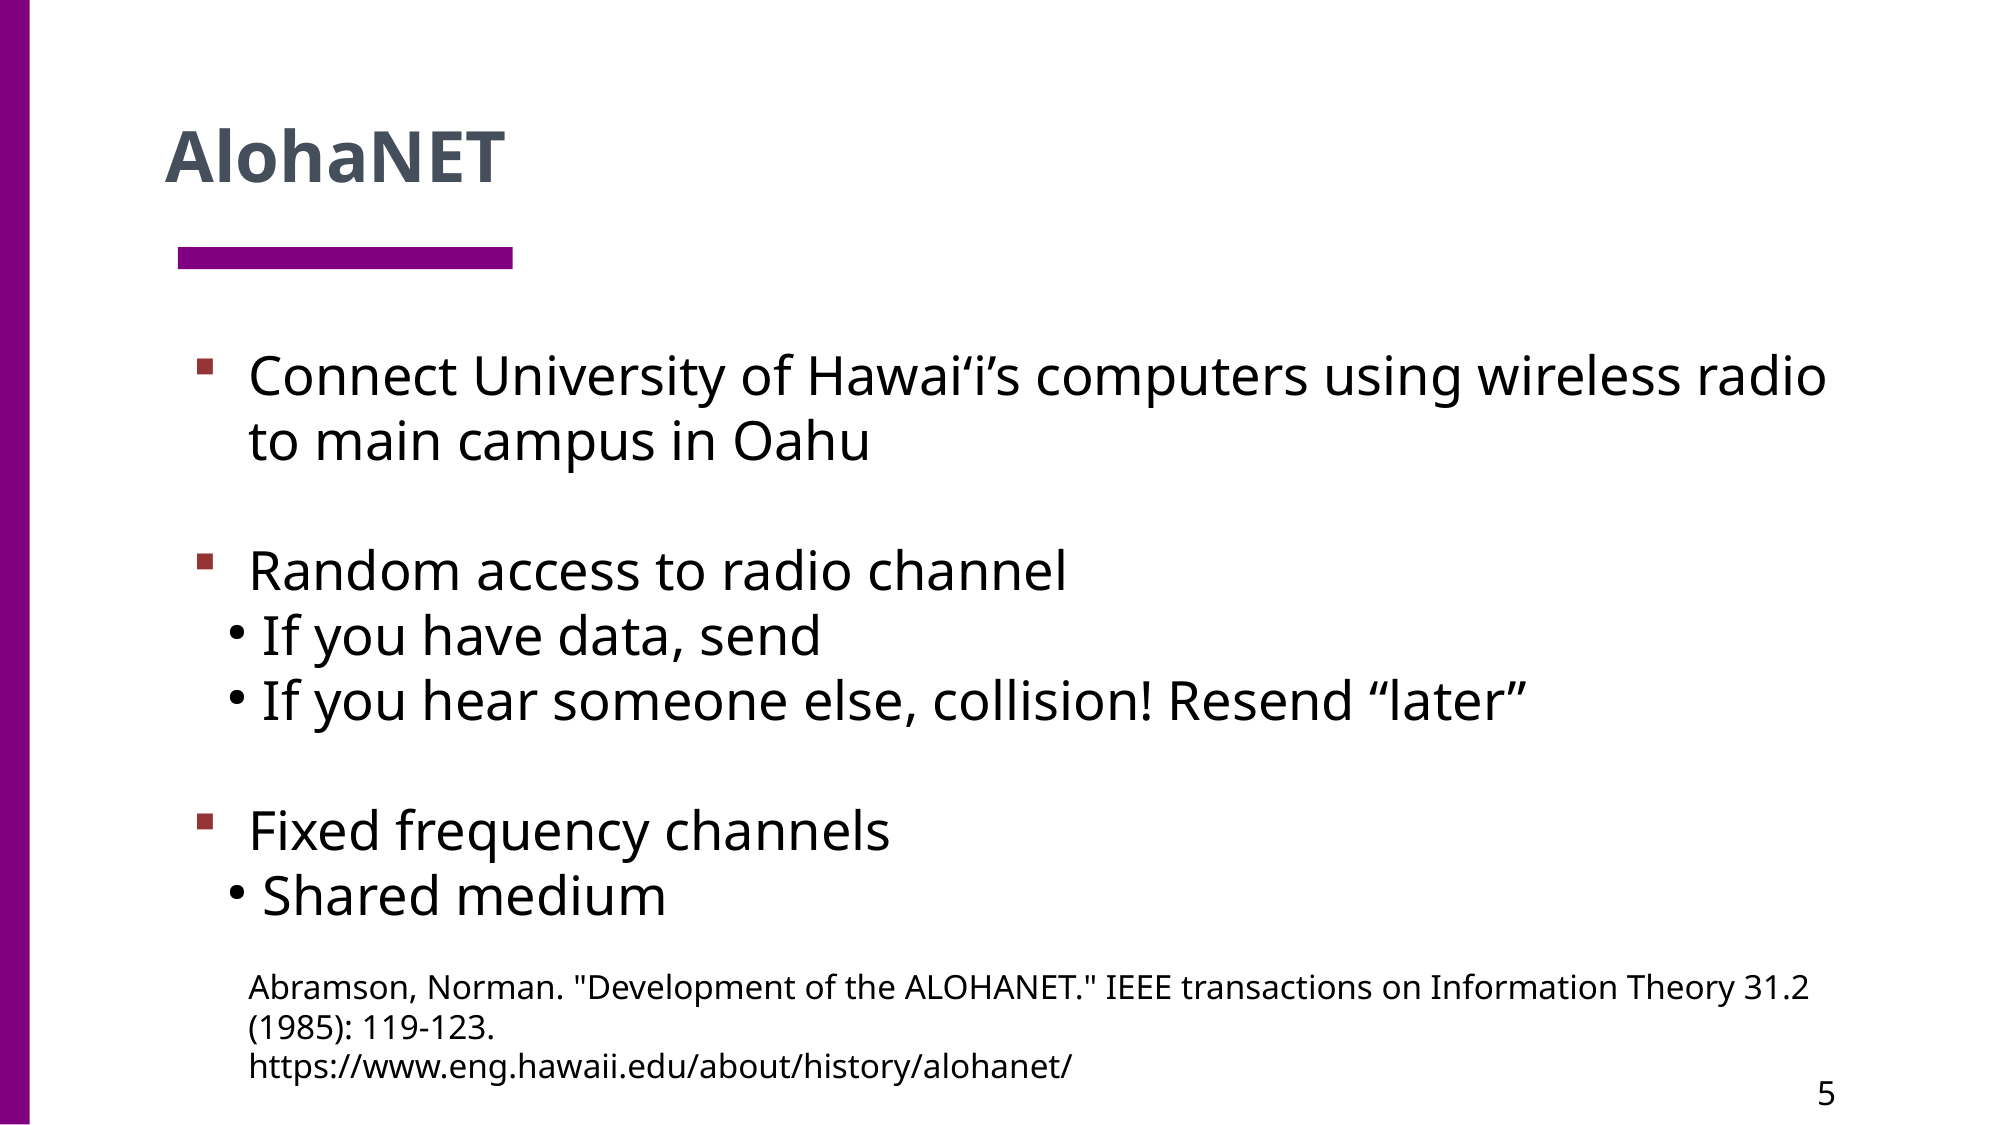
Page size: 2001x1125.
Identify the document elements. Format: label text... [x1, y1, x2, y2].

text_box Connect University of Hawaiʻi’s computers using wireless radio to main campus in Oahu Random access to radio channel If you have data, send If you hear someone else, collision! Resend “later” Fixed frequency channels Shared medium Abramson, Norman. "Development of the ALOHANET." IEEE transactions on Information Theory 31.2 (1985): 119-123. https://www.eng.hawaii.edu/about/history/alohanet/ [177, 326, 1875, 1050]
text_box AlohaNET [151, 0, 1849, 212]
